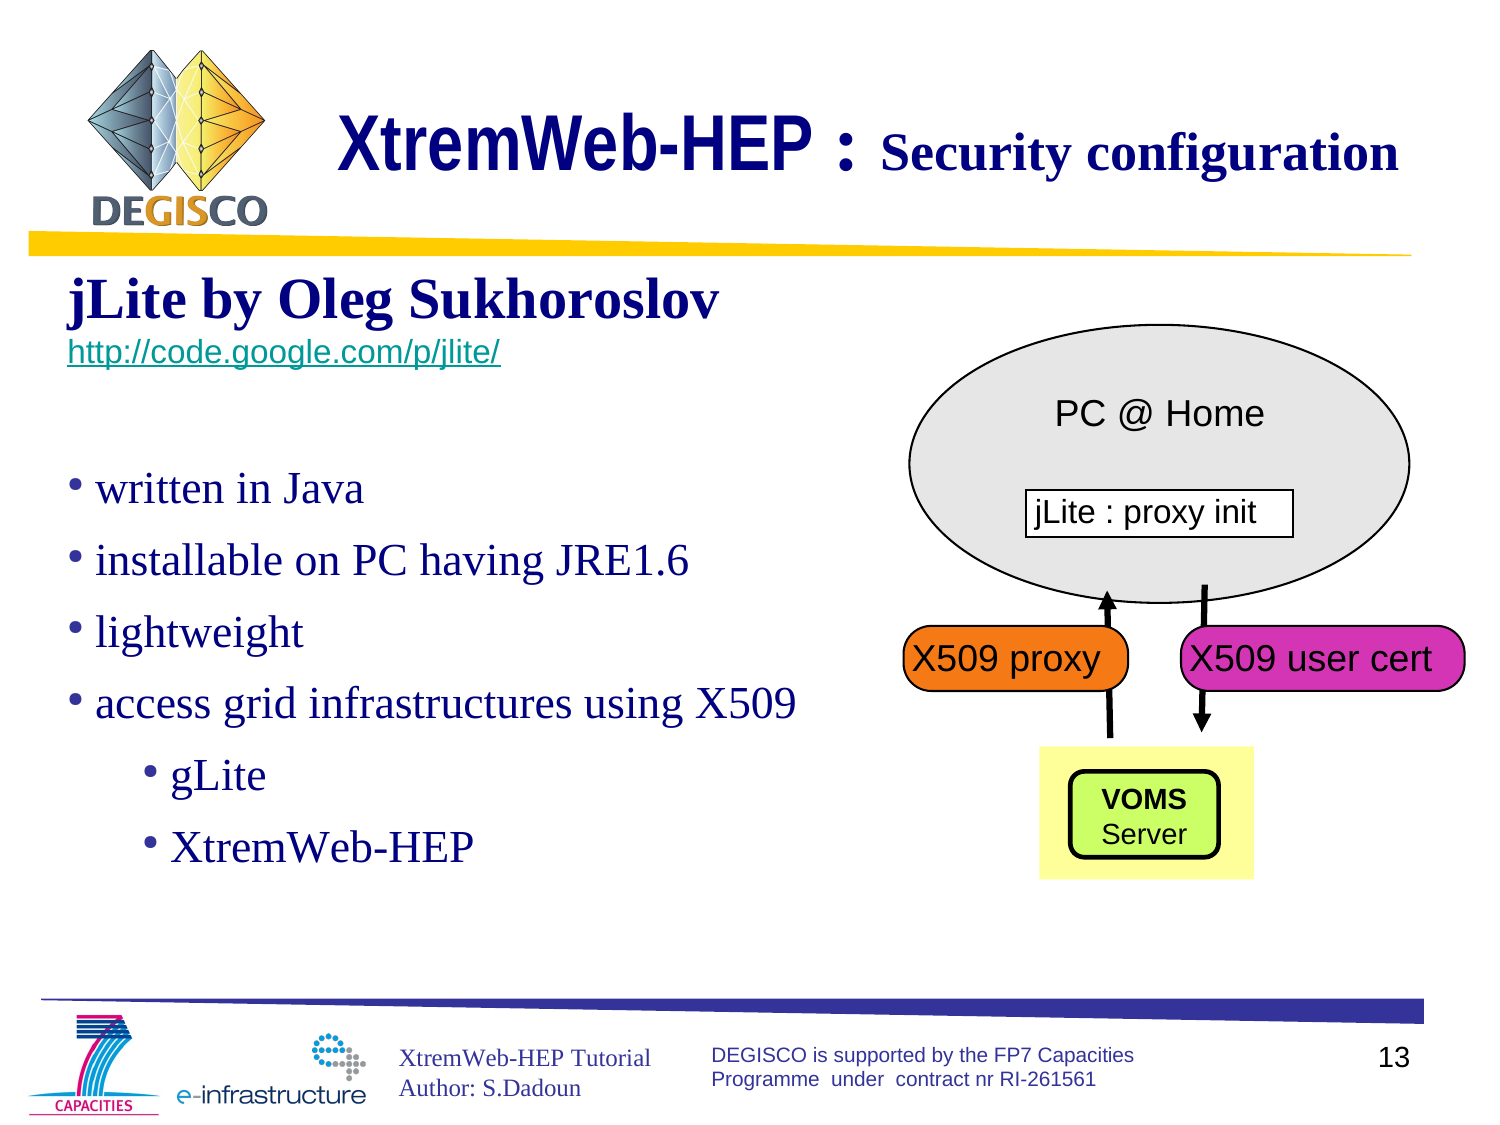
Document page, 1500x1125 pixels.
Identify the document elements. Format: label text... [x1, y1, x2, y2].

picture [22, 1007, 165, 1124]
subtitle jLite by Oleg Sukhoroslov http://code.google.com/p/jlite/ written in Java installable on PC having JRE1.6 lightweight access grid infrastructures using X509 gLite XtremWeb-HEP [67, 259, 857, 1015]
picture [177, 1033, 366, 1104]
text_box X509 proxy [903, 625, 1129, 692]
picture [317, 1038, 340, 1049]
title XtremWeb-HEP : Security configuration [259, 56, 1479, 221]
picture [65, 44, 287, 226]
text_box jLite : proxy init [1025, 490, 1294, 538]
text_box PC @ Home [1039, 381, 1281, 442]
text_box X509 user cert [1180, 625, 1465, 691]
text_box [1039, 746, 1254, 880]
text_box [909, 324, 1410, 603]
text_box VOMS Server [1072, 787, 1217, 843]
